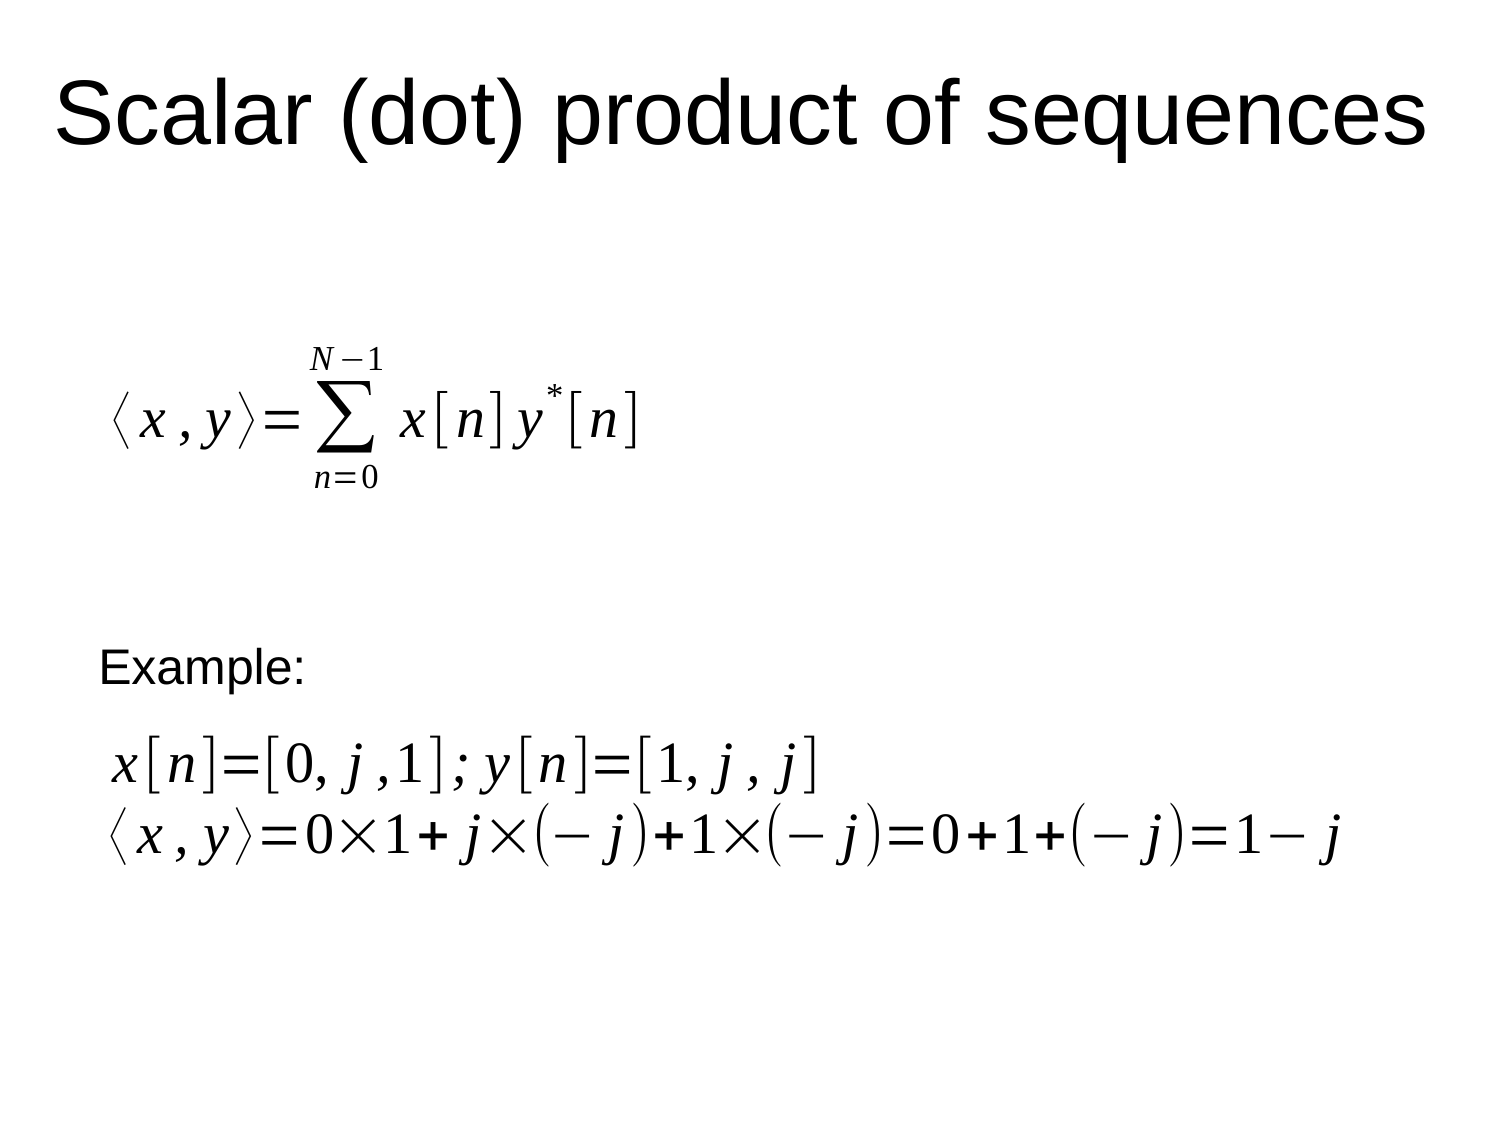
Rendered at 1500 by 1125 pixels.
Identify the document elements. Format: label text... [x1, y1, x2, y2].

title Scalar (dot) product of sequences [53, 18, 1500, 207]
chart [105, 339, 646, 497]
list Example: [80, 630, 1491, 721]
chart [102, 730, 1351, 871]
